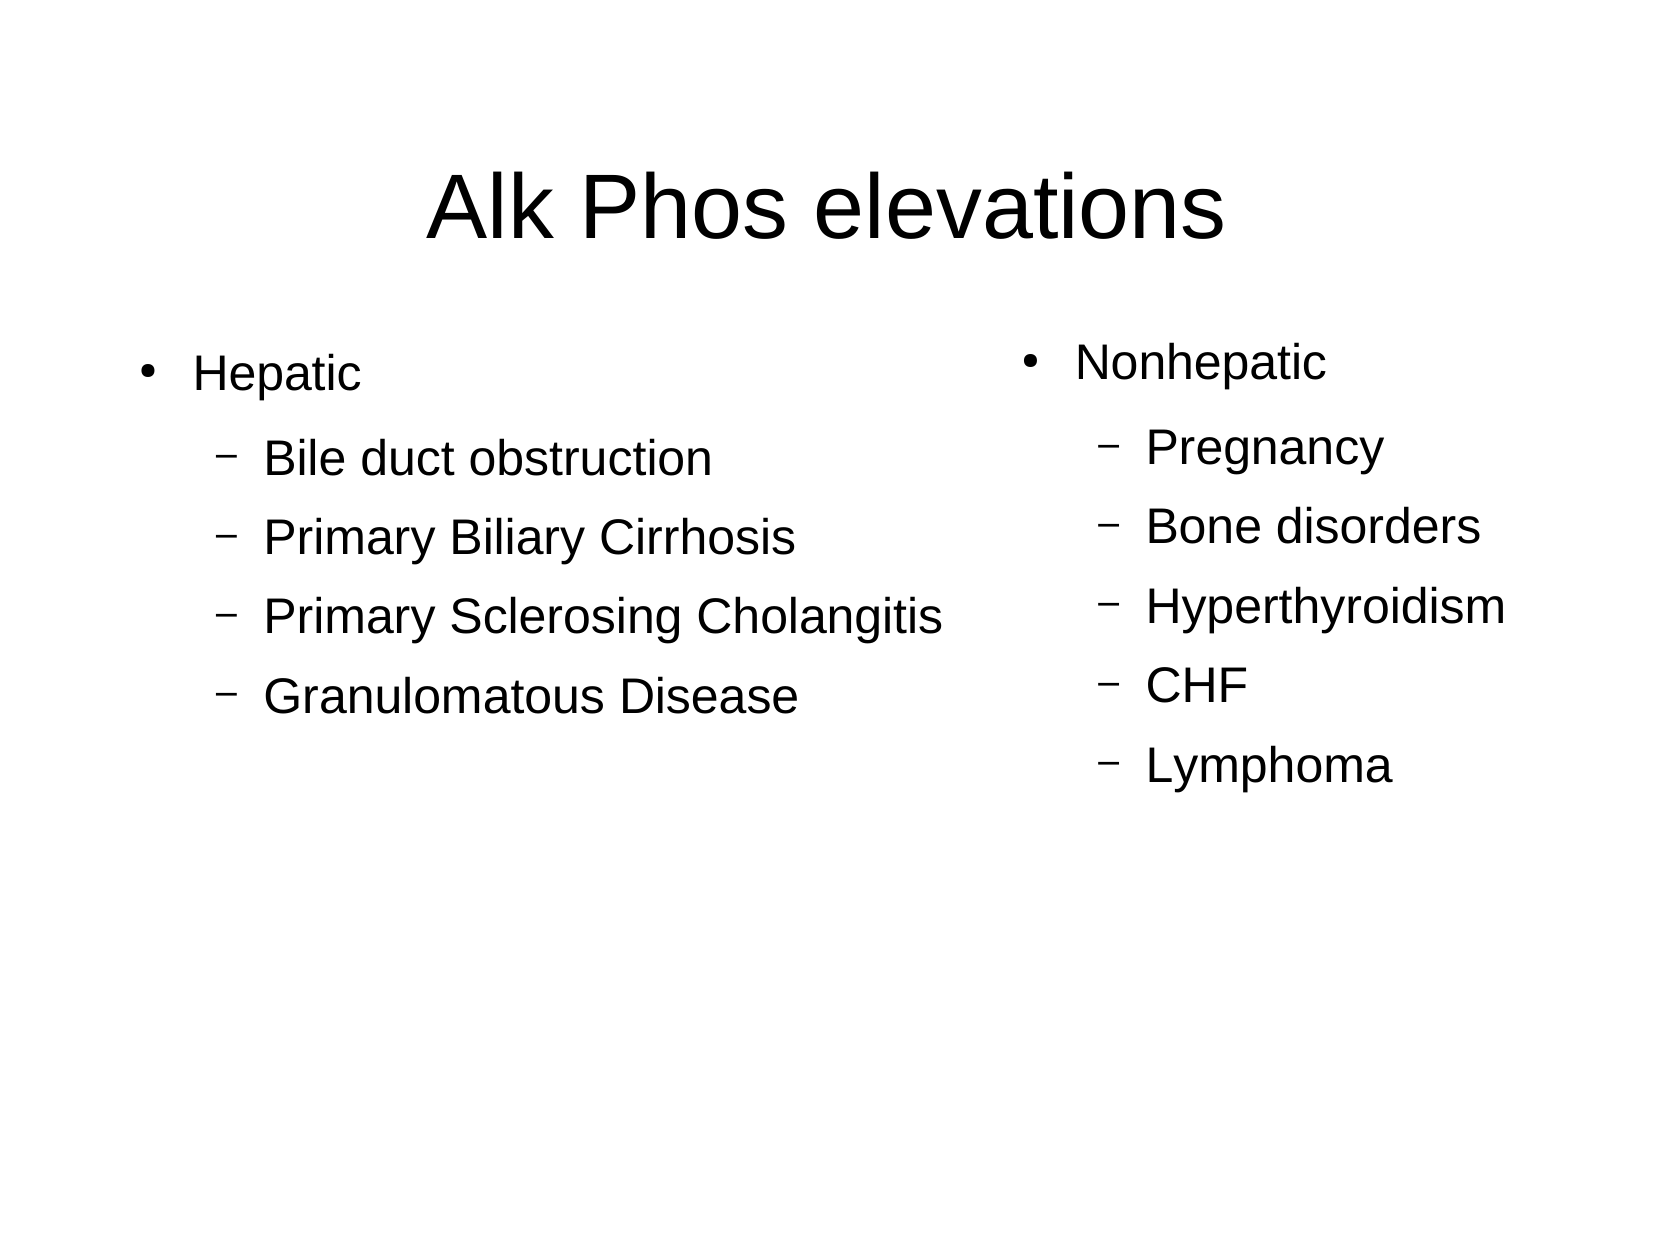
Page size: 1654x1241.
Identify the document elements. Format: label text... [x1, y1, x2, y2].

title Alk Phos elevations [121, 102, 1534, 311]
list Nonhepatic Pregnancy Bone disorders Hyperthyroidism CHF Lymphoma [1003, 334, 1610, 1116]
list Hepatic Bile duct obstruction Primary Biliary Cirrhosis Primary Sclerosing Cholangitis Granulomatous Disease [121, 344, 1011, 1127]
